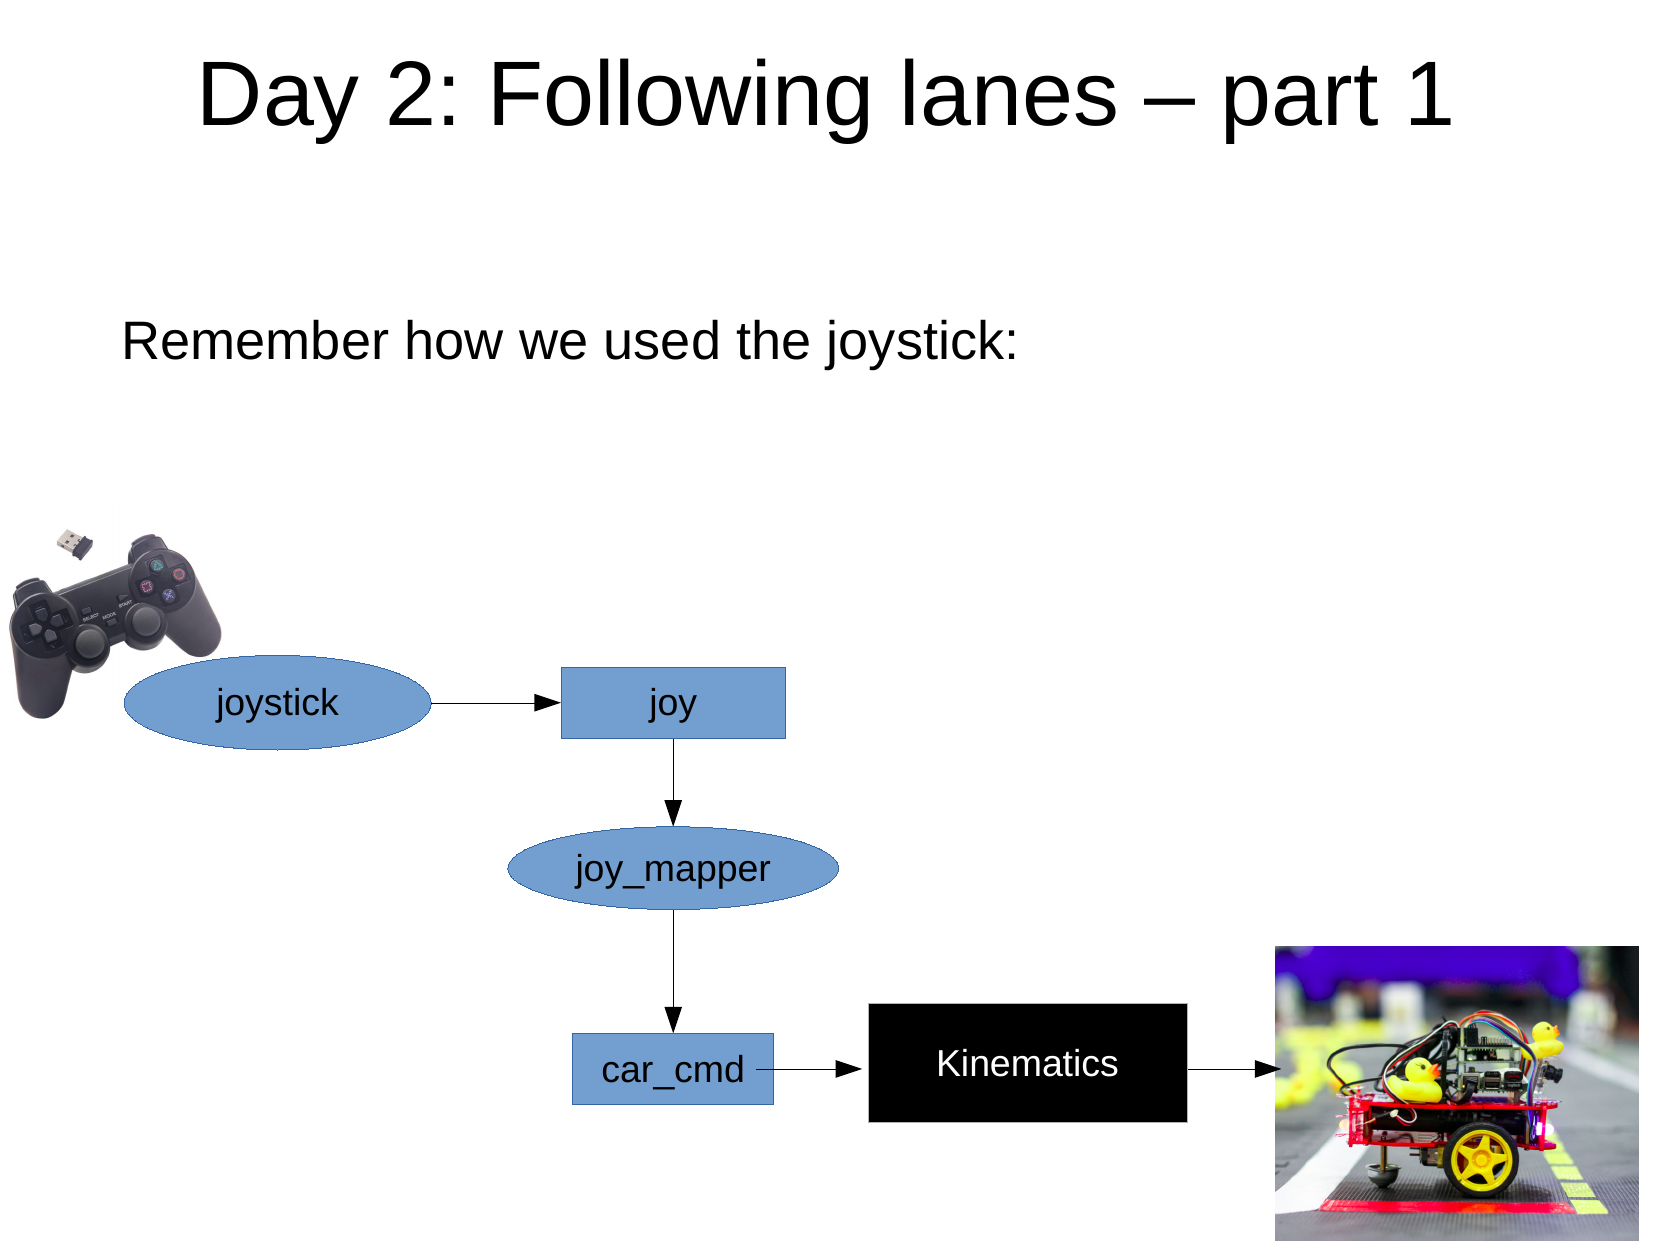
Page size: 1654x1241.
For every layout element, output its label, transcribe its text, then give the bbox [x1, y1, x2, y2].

text_box car_cmd [572, 1033, 774, 1105]
title Day 2: Following lanes – part 1 [82, 0, 1571, 198]
text_box Remember how we used the joystick: [106, 303, 1036, 379]
text_box joy_mapper [507, 826, 839, 910]
picture [1275, 946, 1639, 1241]
text_box joystick [124, 655, 432, 751]
text_box joy [561, 667, 786, 739]
picture [0, 501, 225, 727]
text_box Kinematics [868, 1003, 1188, 1123]
